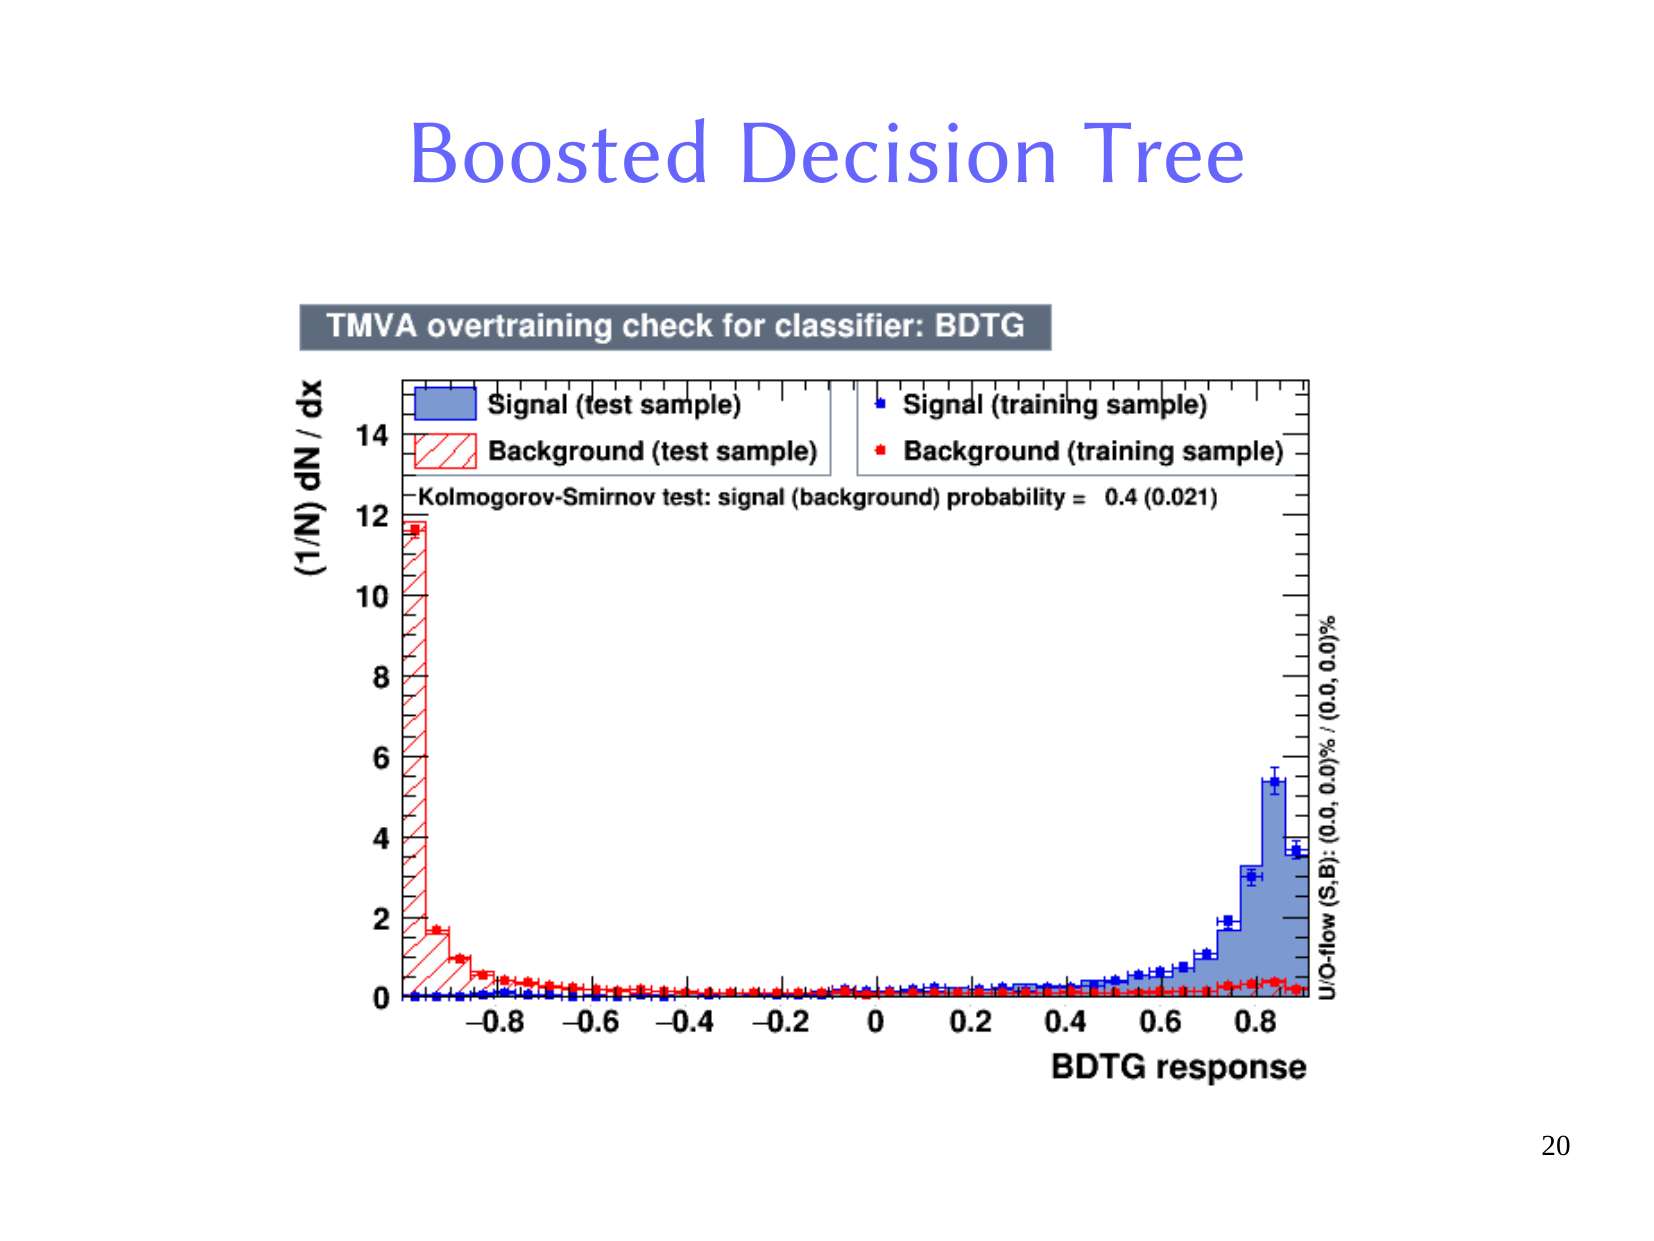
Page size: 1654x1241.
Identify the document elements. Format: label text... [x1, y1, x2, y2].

title Boosted Decision Tree [82, 49, 1571, 257]
picture [291, 301, 1362, 1093]
